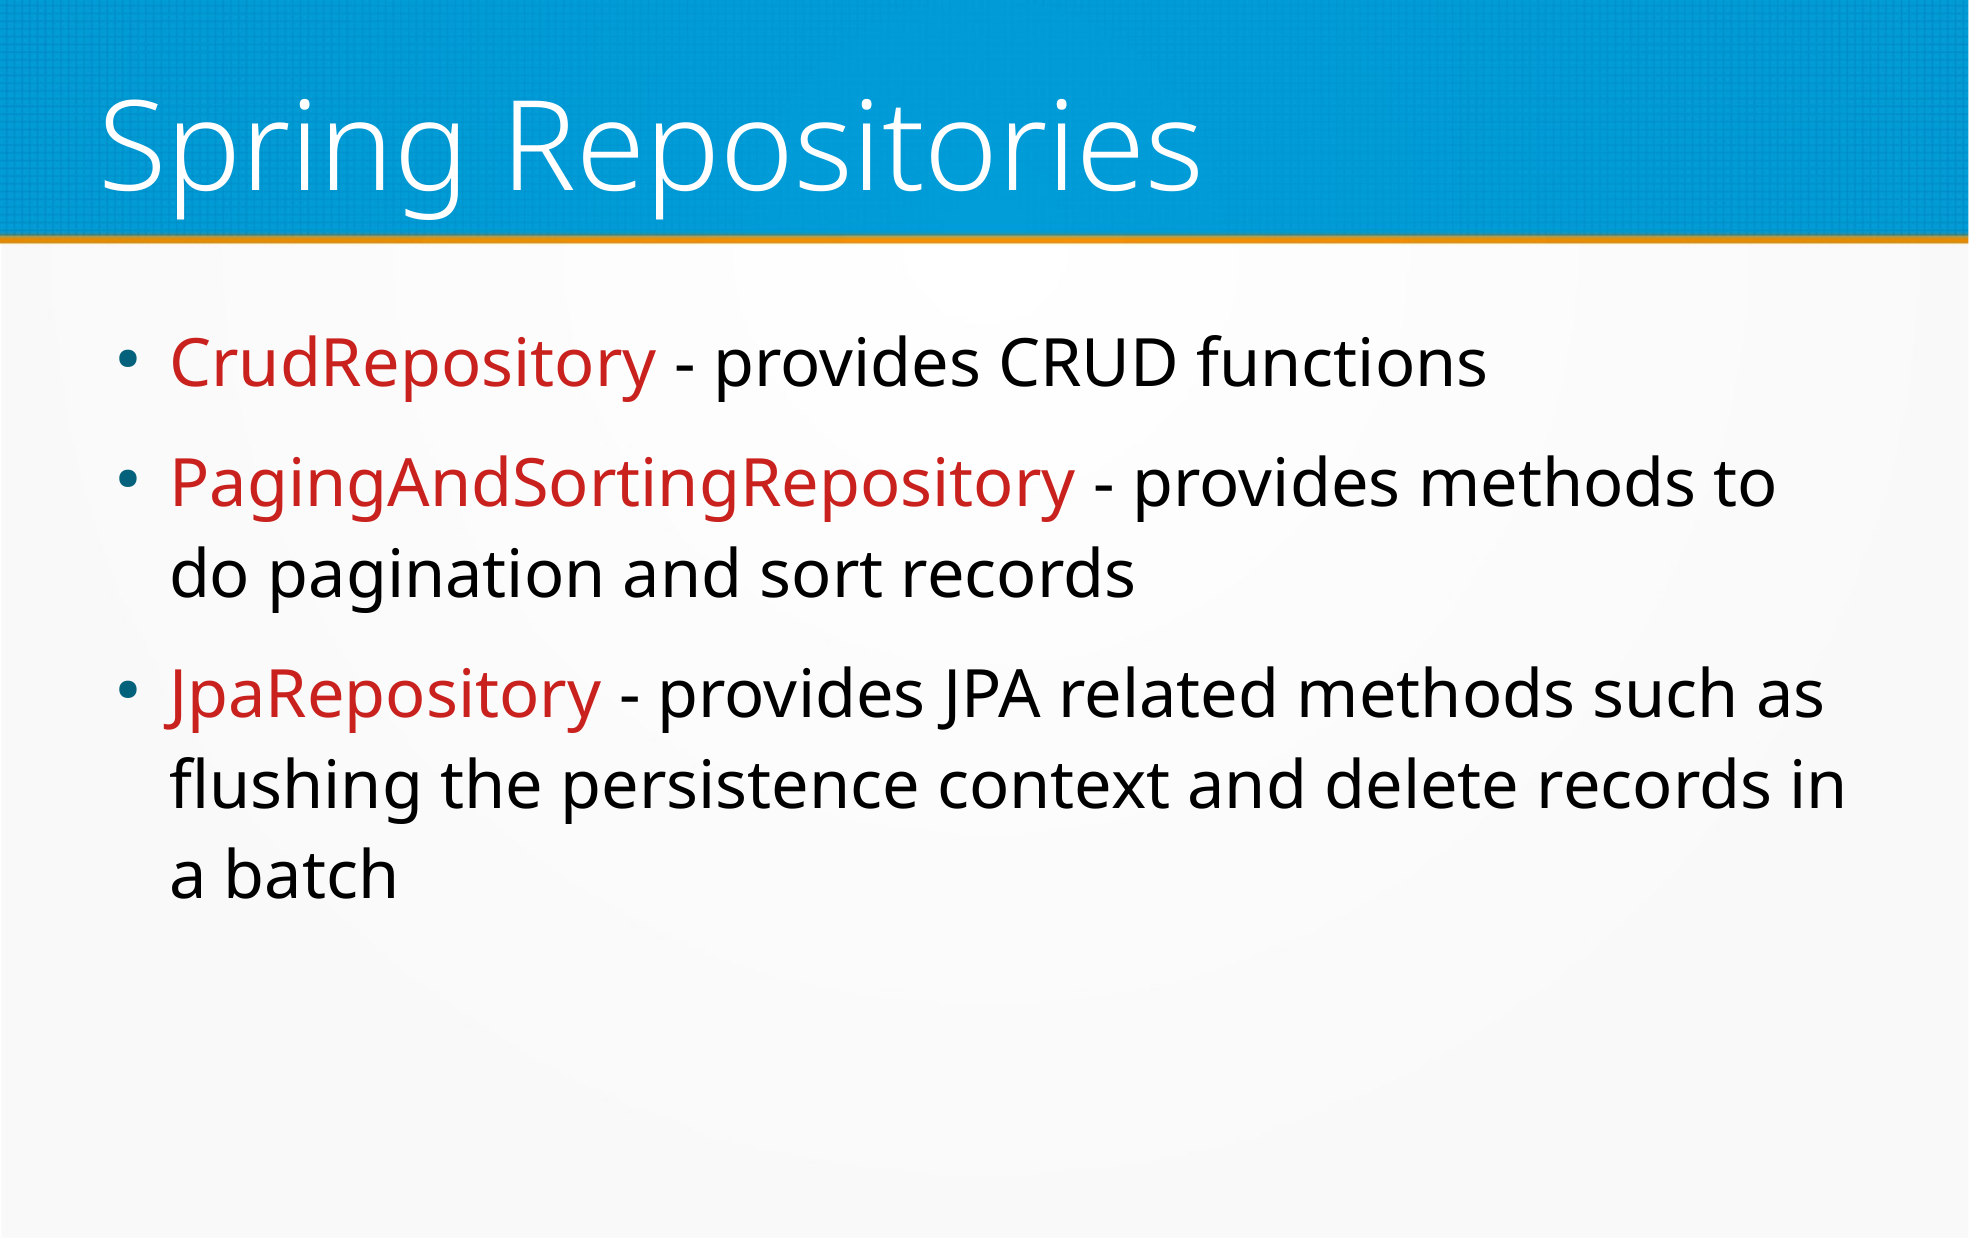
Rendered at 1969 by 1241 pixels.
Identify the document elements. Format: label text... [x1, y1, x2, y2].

picture [0, 233, 1969, 1241]
list CrudRepository - provides CRUD functions PagingAndSortingRepository - provides methods to do pagination and sort records JpaRepository - provides JPA related methods such as flushing the persistence context and delete records in a batch [98, 315, 1861, 1081]
title Spring Repositories [98, 19, 1870, 227]
